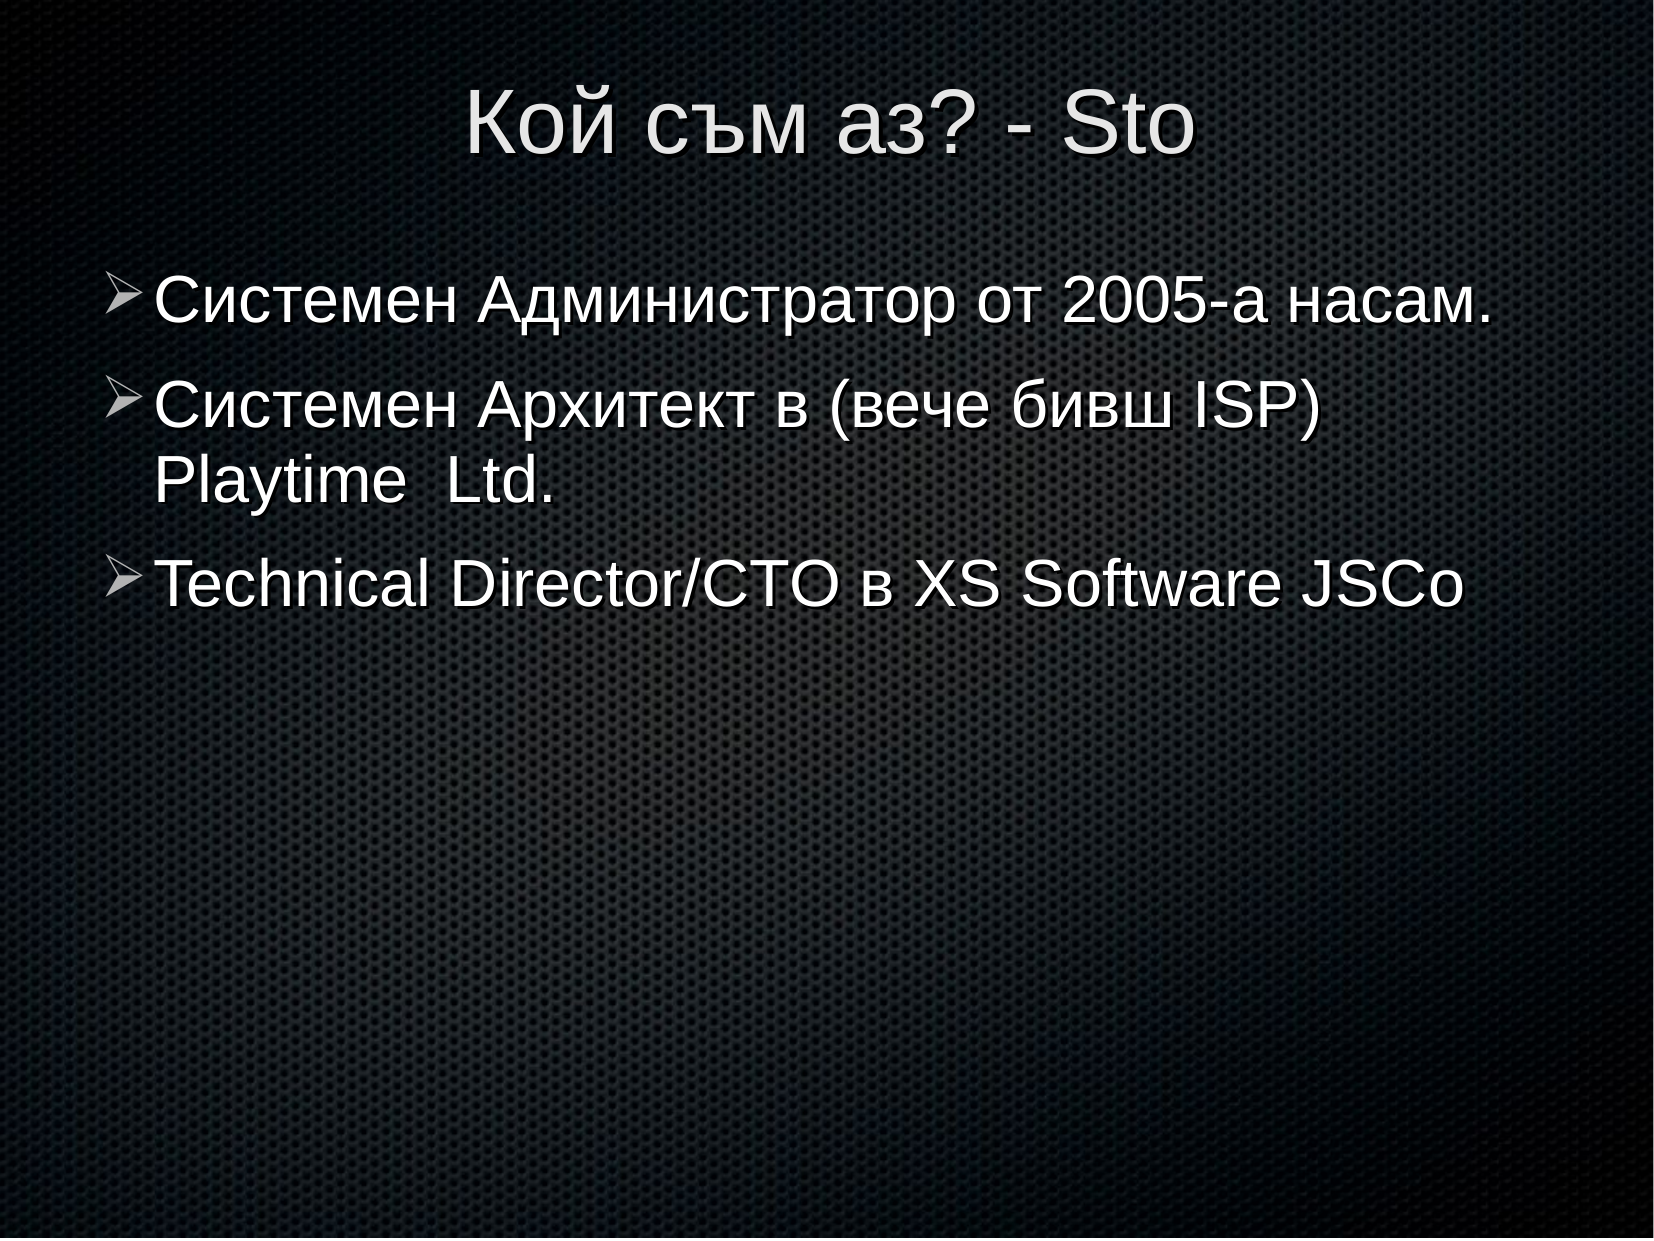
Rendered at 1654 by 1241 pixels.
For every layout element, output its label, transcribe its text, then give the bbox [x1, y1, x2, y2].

list Системен Администратор от 2005-a насам. Системен Архитект в (вече бивш ISP) Playtime Ltd. Technical Director/CTO в XS Software JSCo [82, 262, 1571, 1148]
picture [0, 0, 1654, 1238]
title Кой съм аз? - Sto [86, 25, 1576, 218]
